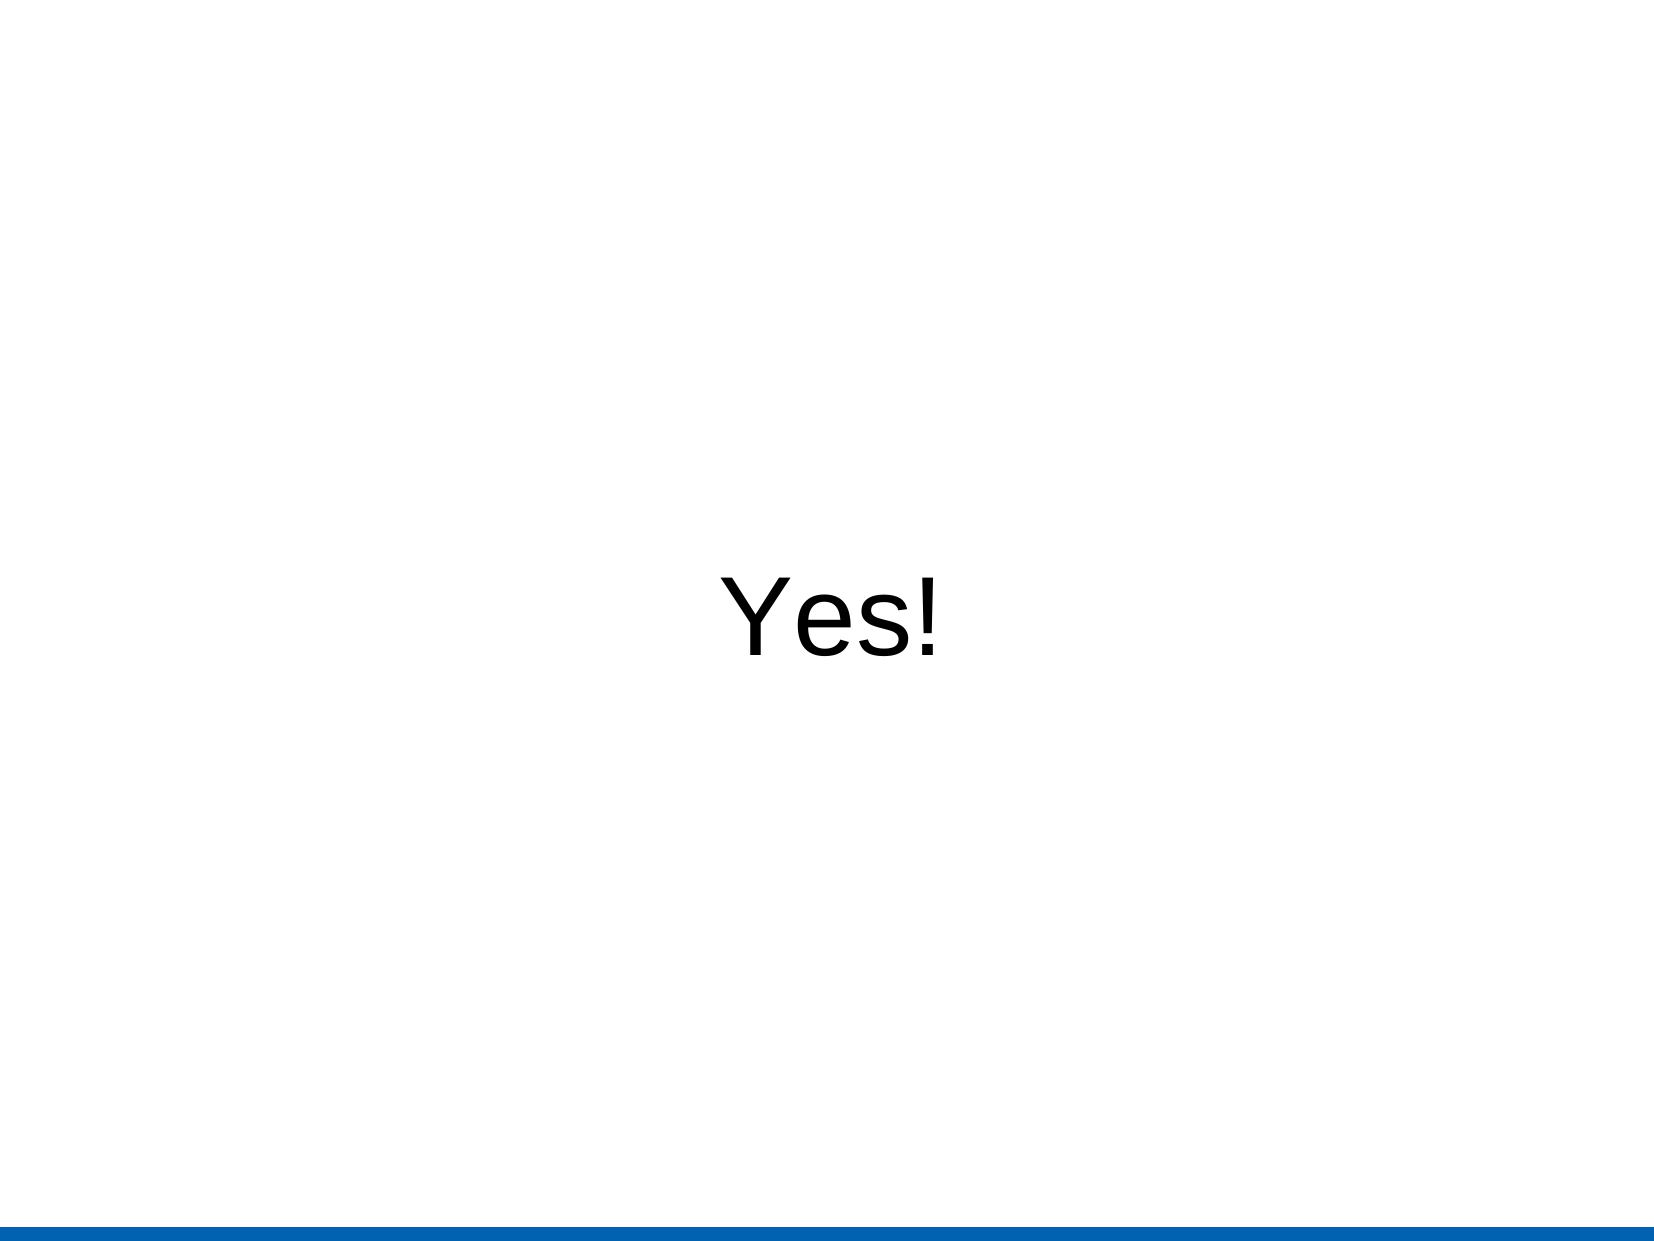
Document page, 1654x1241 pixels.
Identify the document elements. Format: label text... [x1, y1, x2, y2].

title Yes! [125, 520, 1538, 713]
